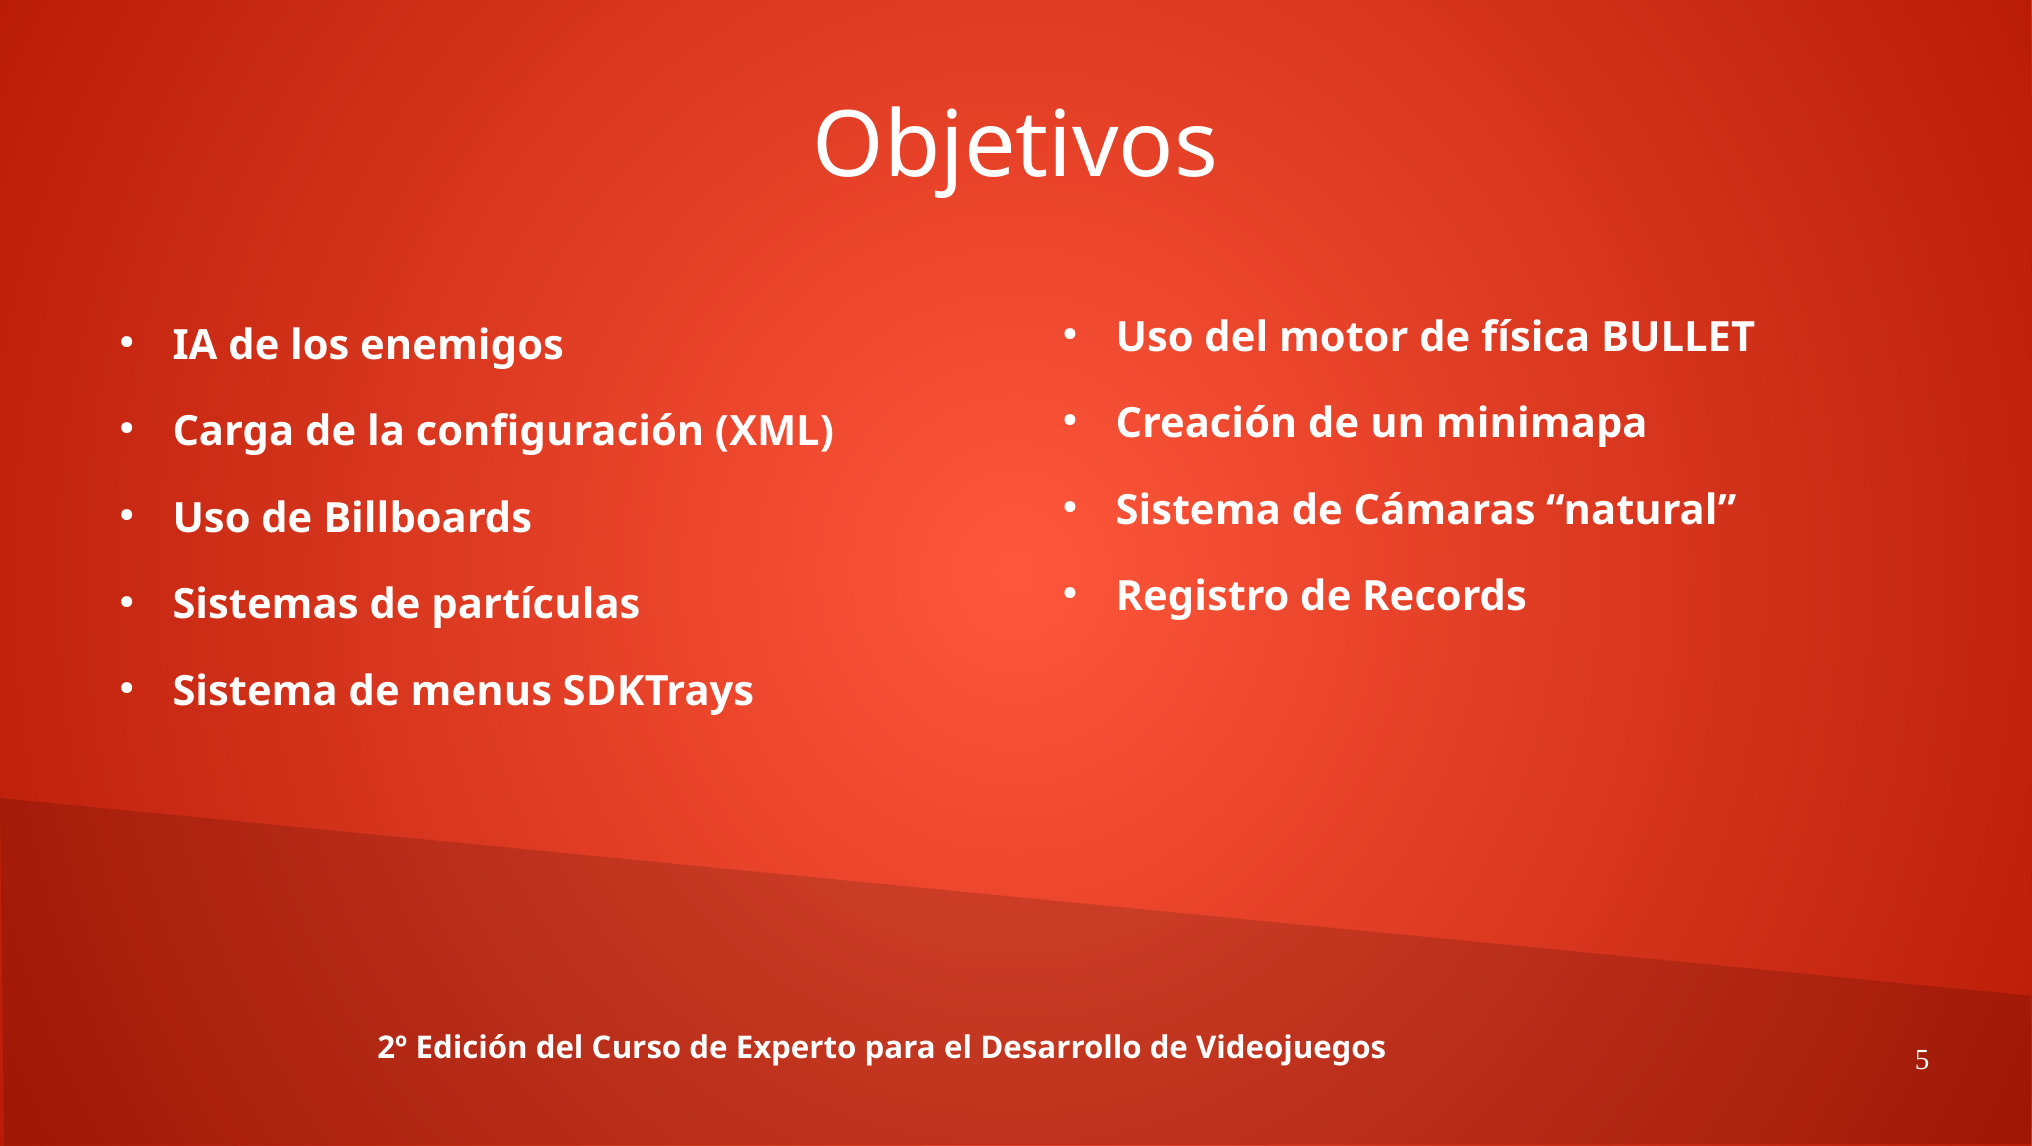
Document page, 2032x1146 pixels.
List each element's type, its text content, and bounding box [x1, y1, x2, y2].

title Objetivos [101, 45, 1930, 237]
list Uso del motor de física BULLET Creación de un minimapa Sistema de Cámaras “natural” Registro de Records [1044, 259, 1938, 925]
text_box 2º Edición del Curso de Experto para el Desarrollo de Videojuegos [362, 1018, 1669, 1085]
list IA de los enemigos Carga de la configuración (XML) Uso de Billboards Sistemas de partículas Sistema de menus SDKTrays [101, 268, 1016, 981]
